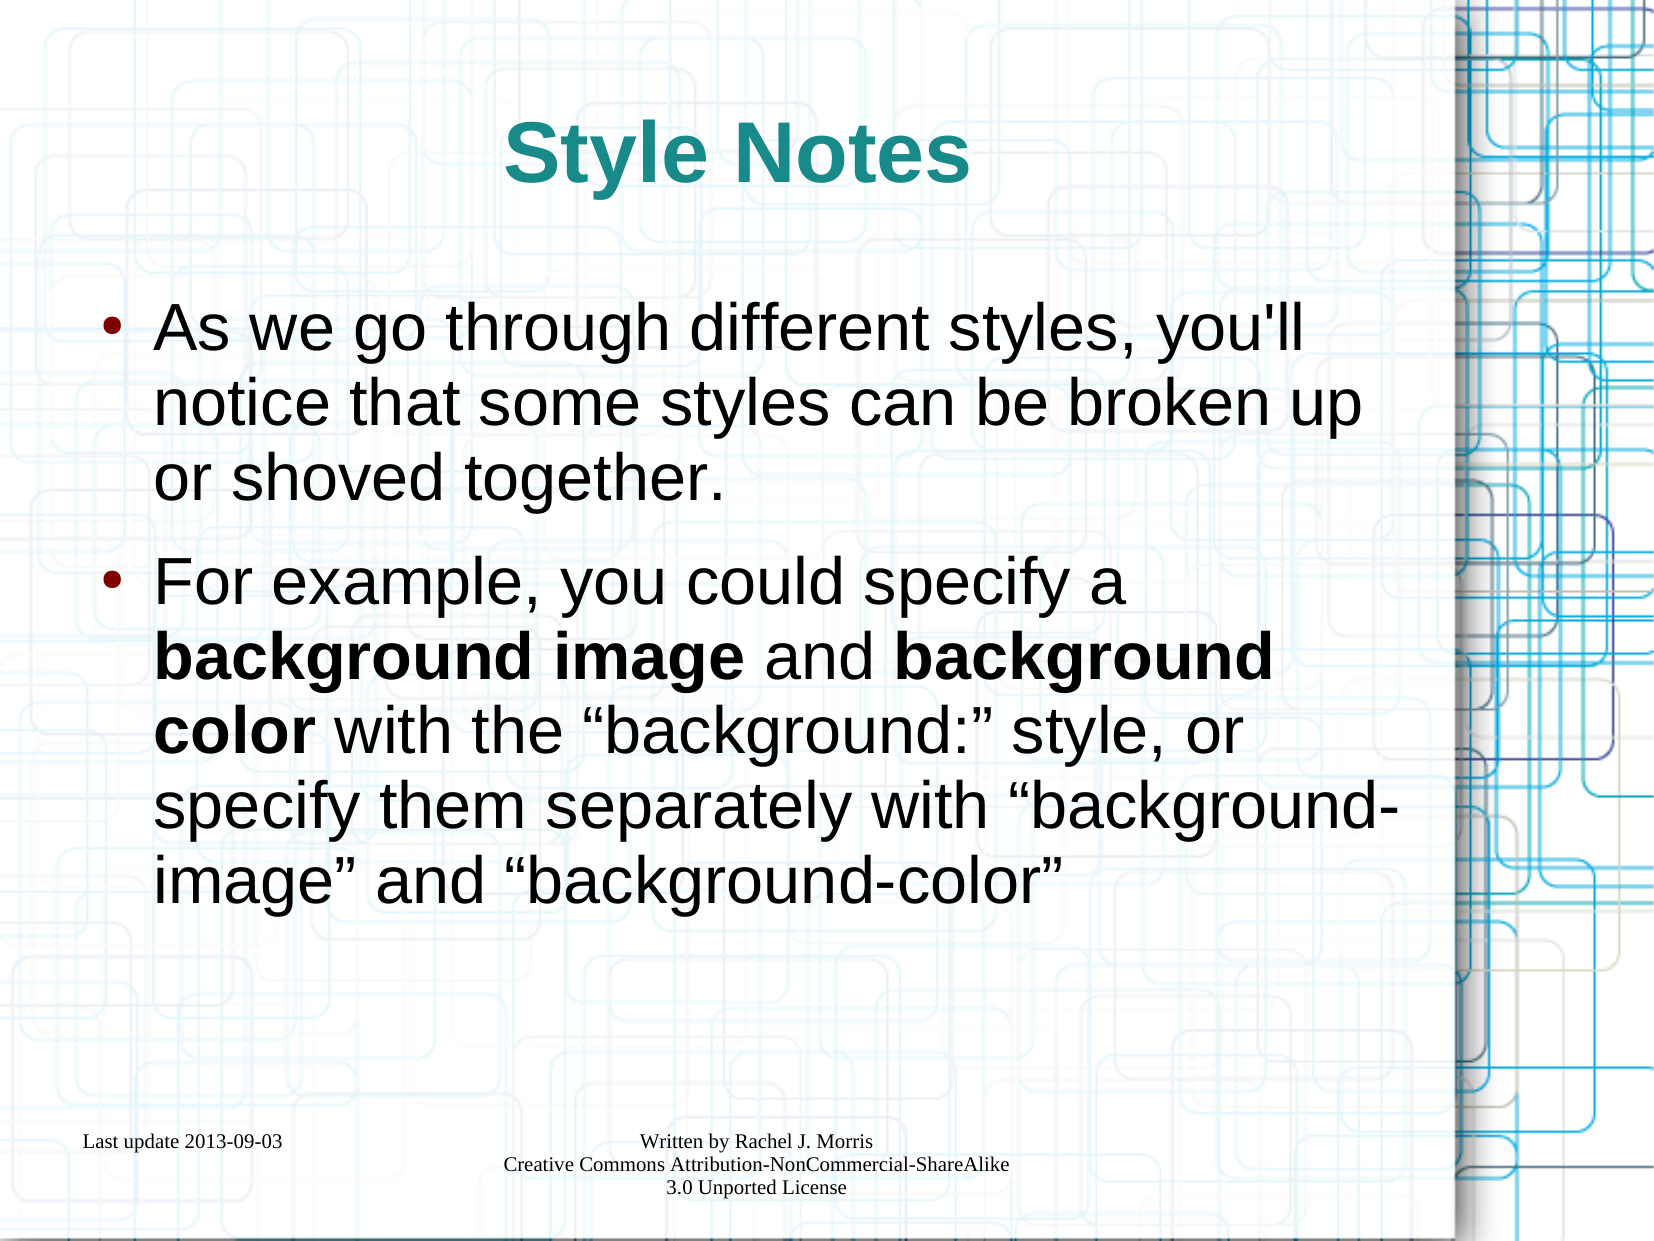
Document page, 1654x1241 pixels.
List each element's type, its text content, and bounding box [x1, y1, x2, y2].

list As we go through different styles, you'll notice that some styles can be broken up or shoved together. For example, you could specify a background image and background color with the “background:” style, or specify them separately with “background-image” and “background-color” [82, 290, 1418, 1010]
title Style Notes [59, 49, 1418, 257]
picture [0, 0, 1654, 1241]
